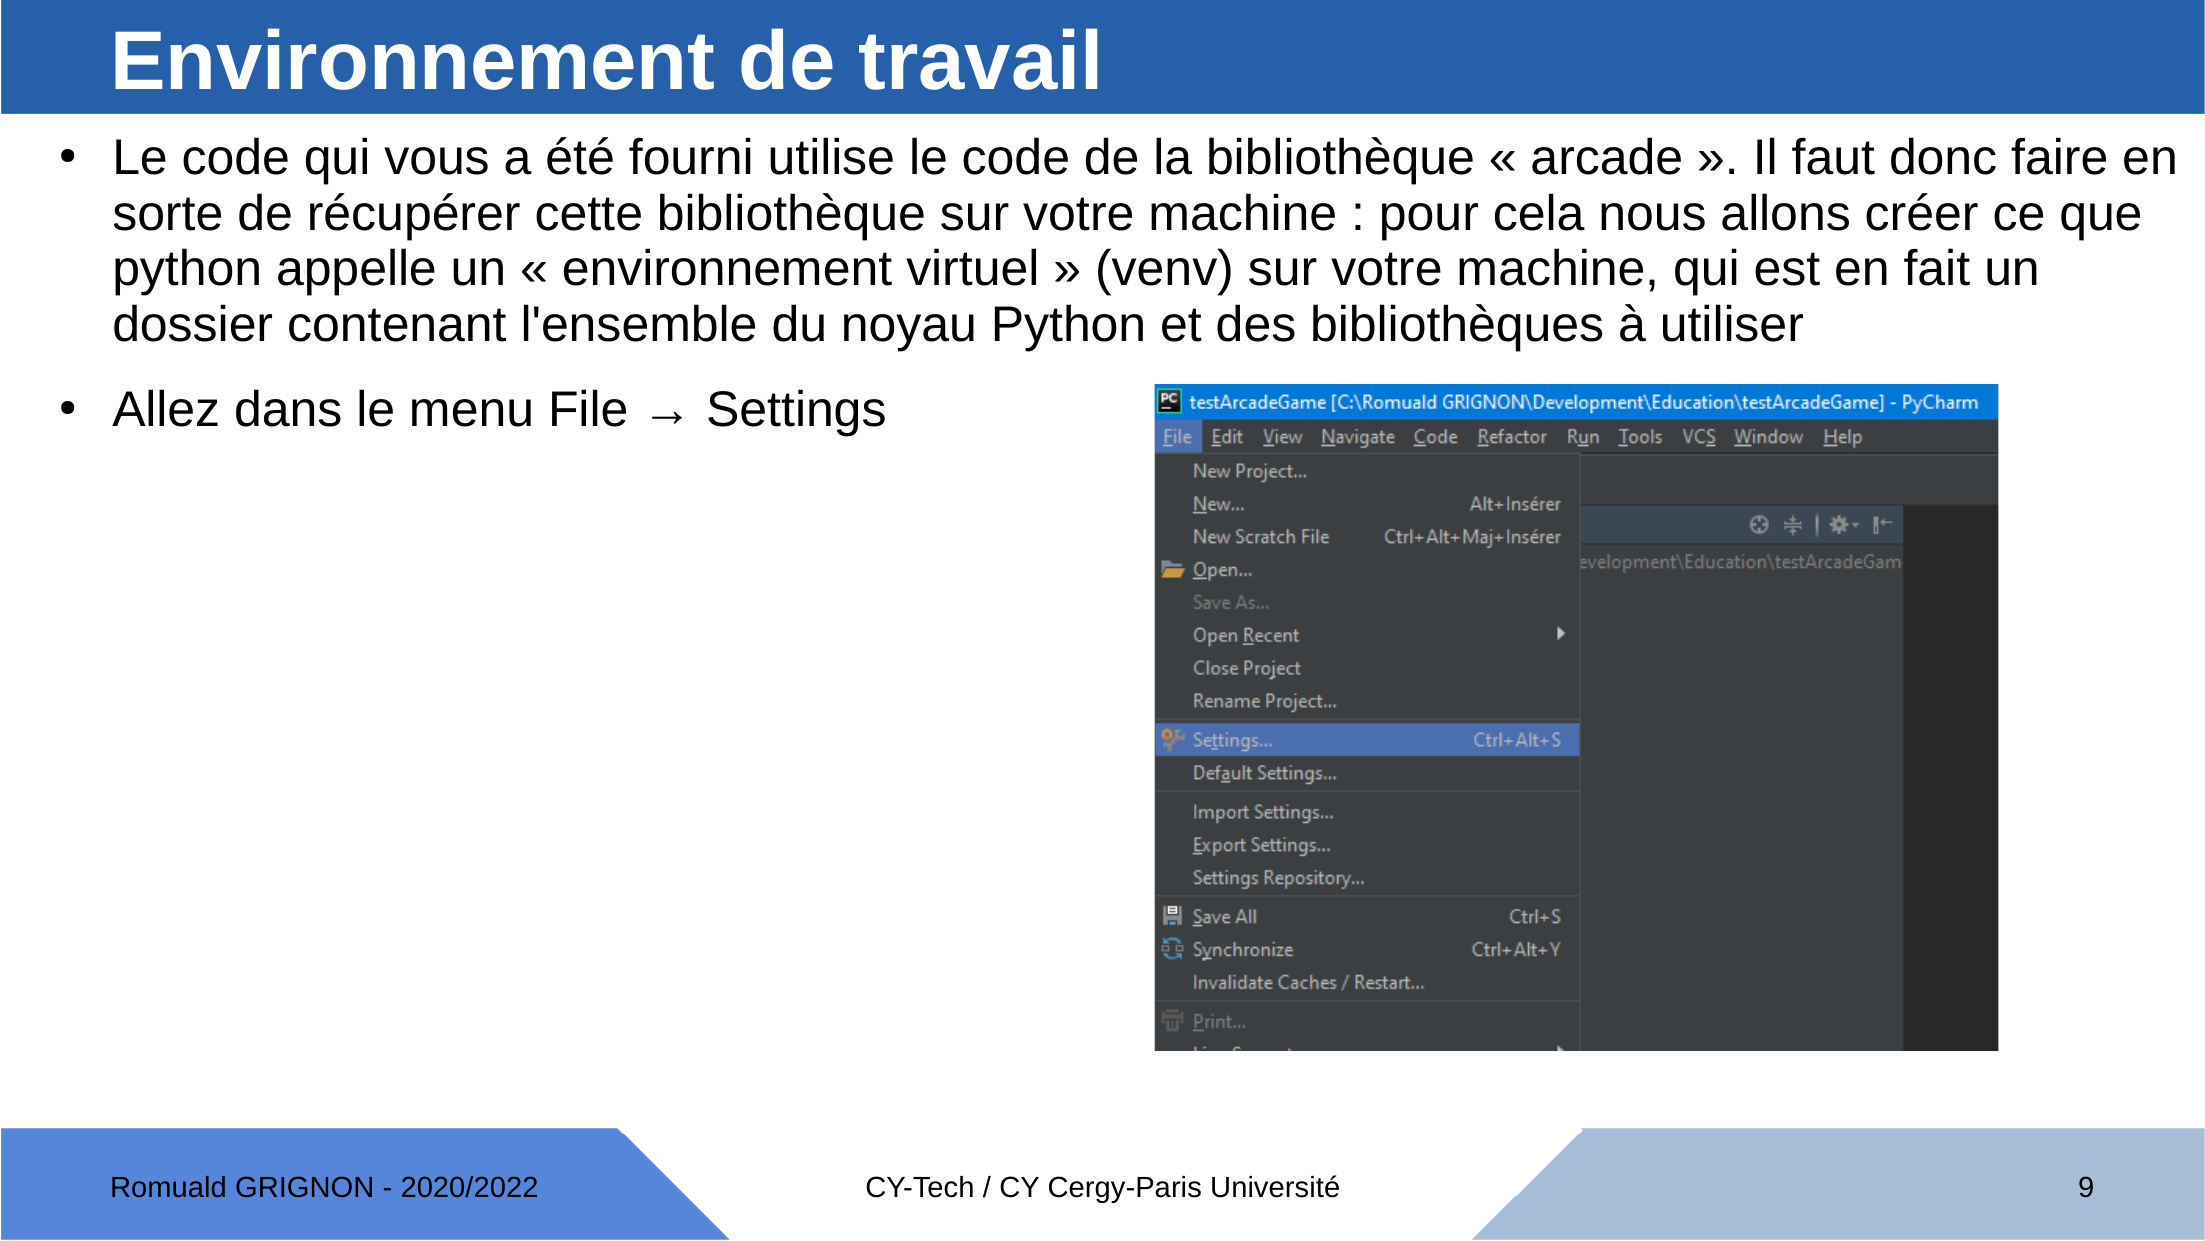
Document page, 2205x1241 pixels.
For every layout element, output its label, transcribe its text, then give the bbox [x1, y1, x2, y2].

title Environnement de travail [110, 49, 2095, 199]
list Le code qui vous a été fourni utilise le code de la bibliothèque « arcade ». Il faut donc faire en sorte de récupérer cette bibliothèque sur votre machine : pour cela nous allons créer ce que python appelle un « environnement virtuel » (venv) sur votre machine, qui est en fait un dossier contenant l'ensemble du noyau Python et des bibliothèques à utiliser Allez dans le menu File → Settings [41, 199, 2191, 1069]
picture [0, 0, 2205, 1241]
